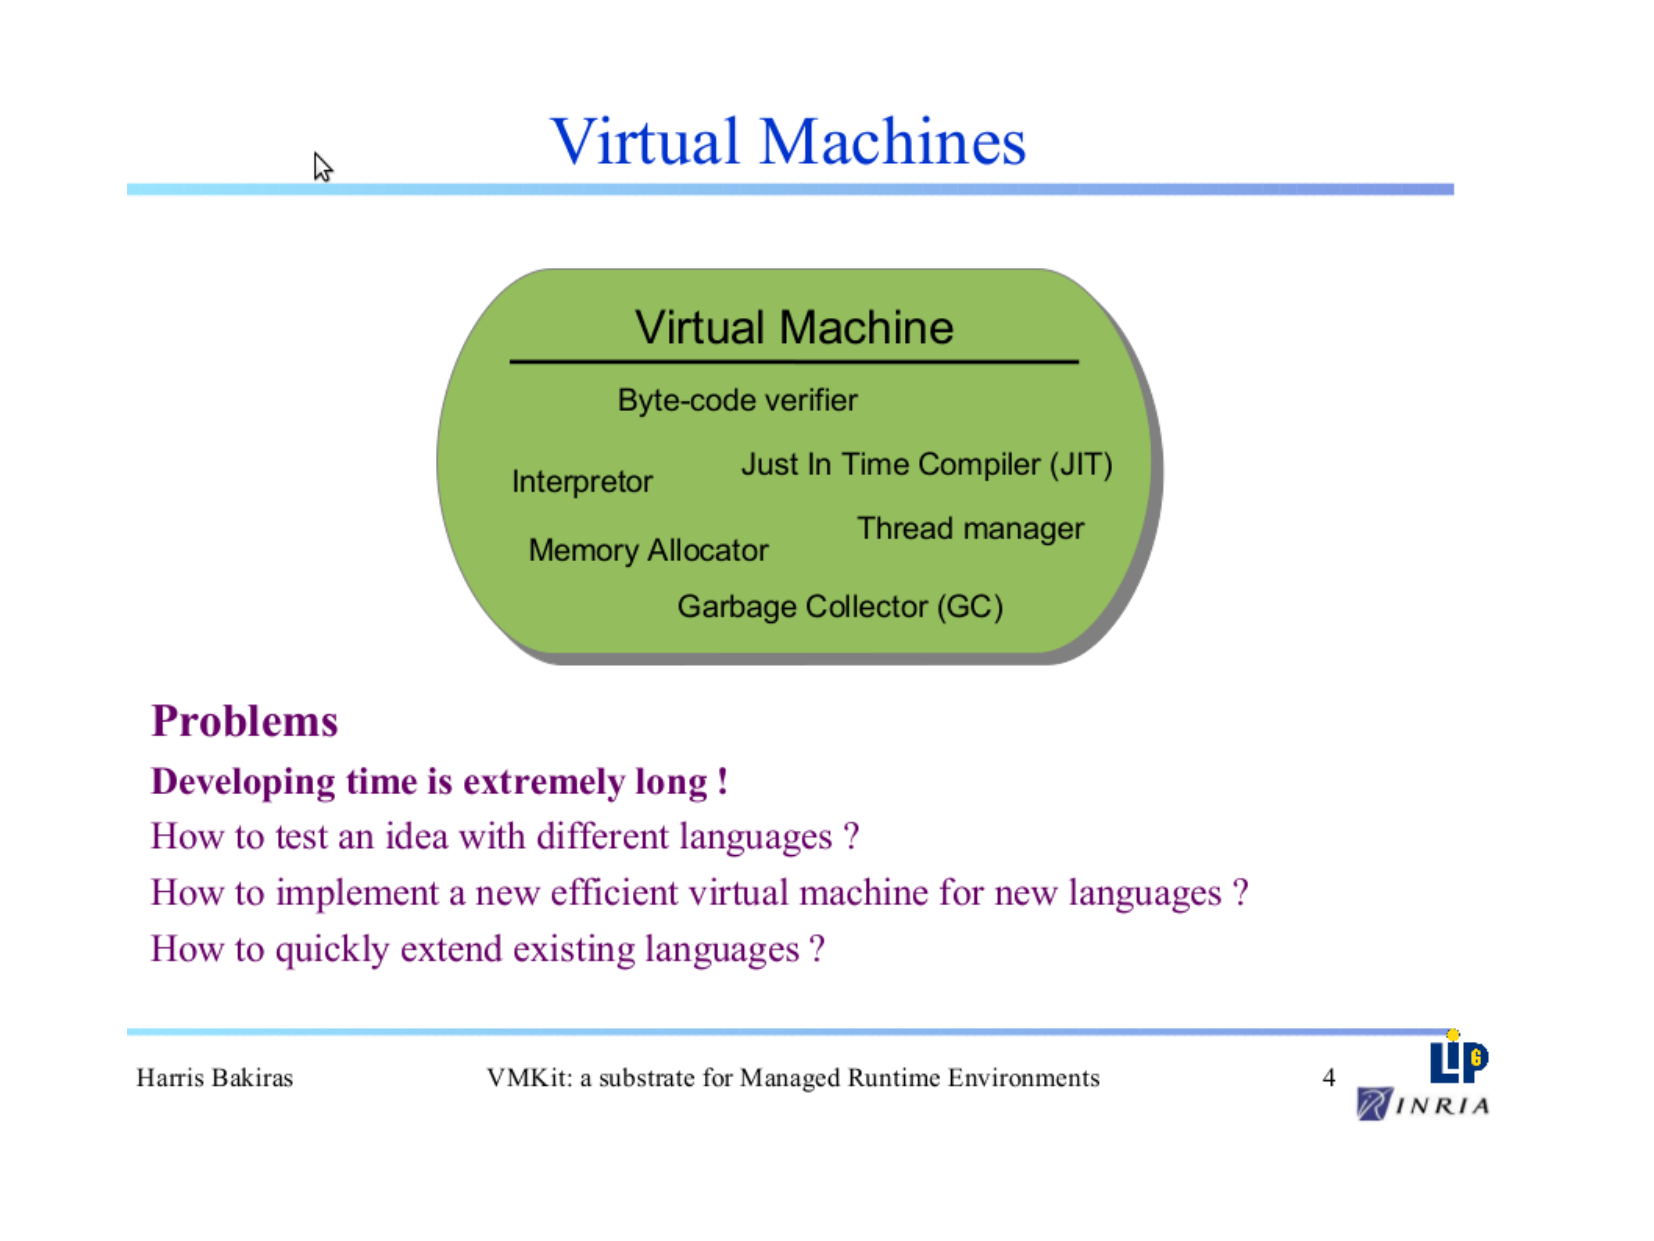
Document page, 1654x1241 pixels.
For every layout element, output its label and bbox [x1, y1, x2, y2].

picture [127, 95, 1531, 1149]
